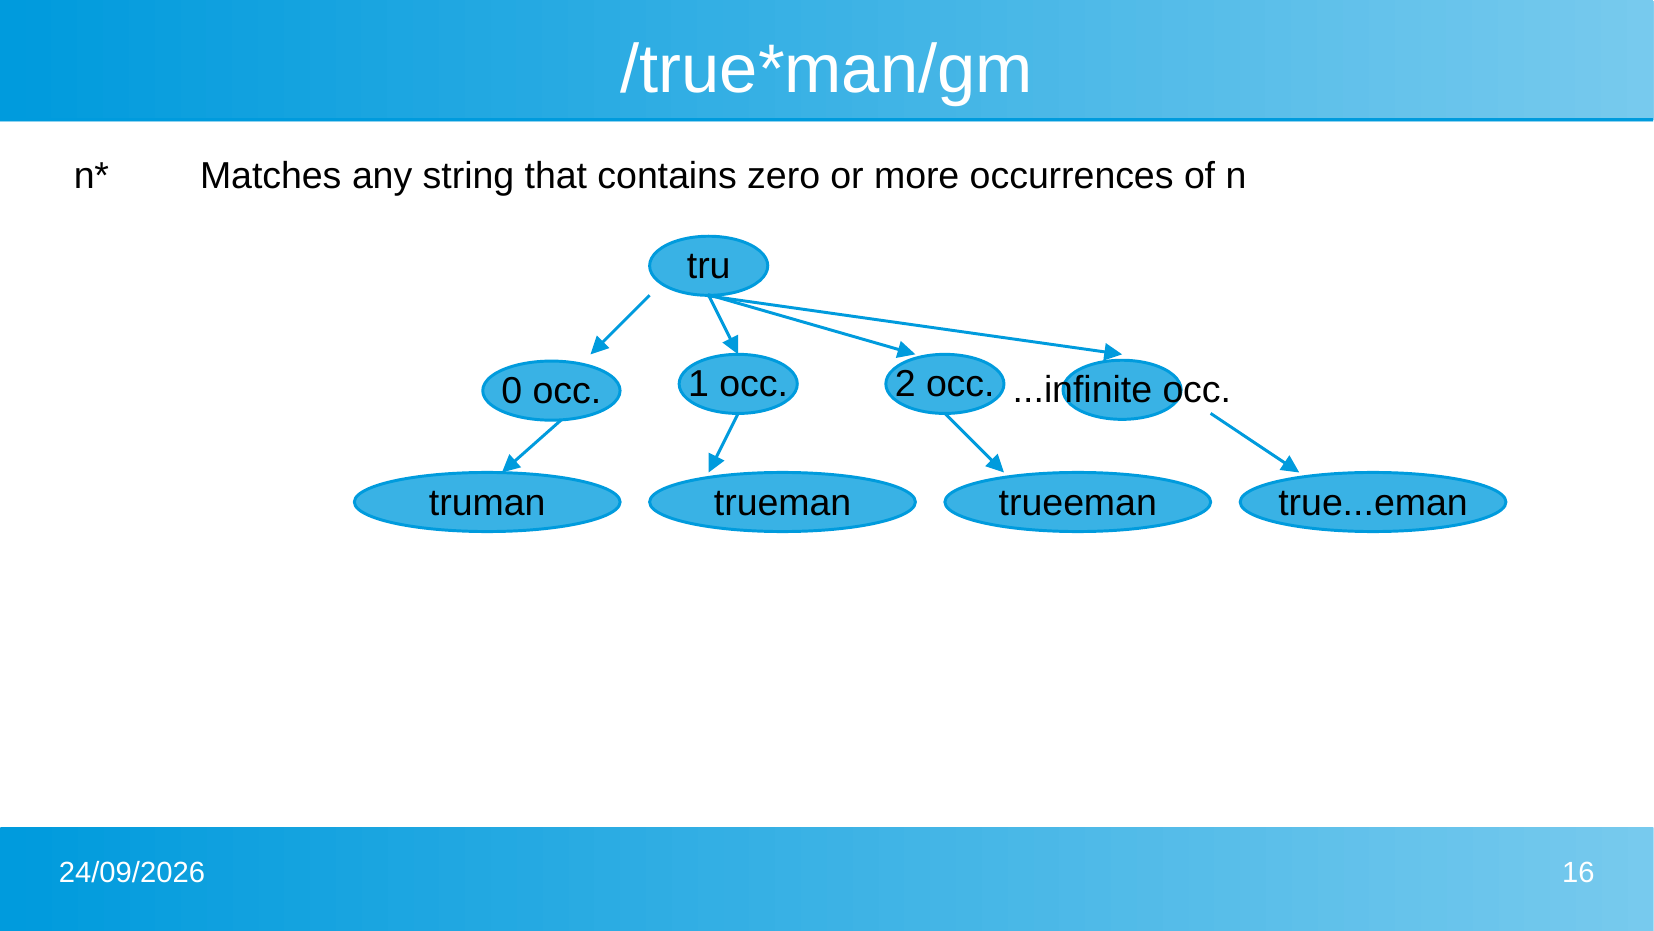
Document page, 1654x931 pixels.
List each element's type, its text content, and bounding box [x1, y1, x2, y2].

text_box 2 occ. [885, 354, 1004, 414]
text_box trueman [649, 472, 916, 532]
text_box n* Matches any string that contains zero or more occurrences of n [59, 147, 1329, 247]
text_box ...infinite occ. [1065, 360, 1181, 420]
text_box 0 occ. [482, 361, 621, 421]
text_box 1 occ. [679, 354, 798, 414]
text_box tru [649, 236, 768, 296]
text_box trueeman [944, 472, 1211, 532]
text_box true...eman [1240, 472, 1506, 532]
title /true*man/gm [59, 29, 1595, 108]
text_box truman [354, 472, 621, 532]
